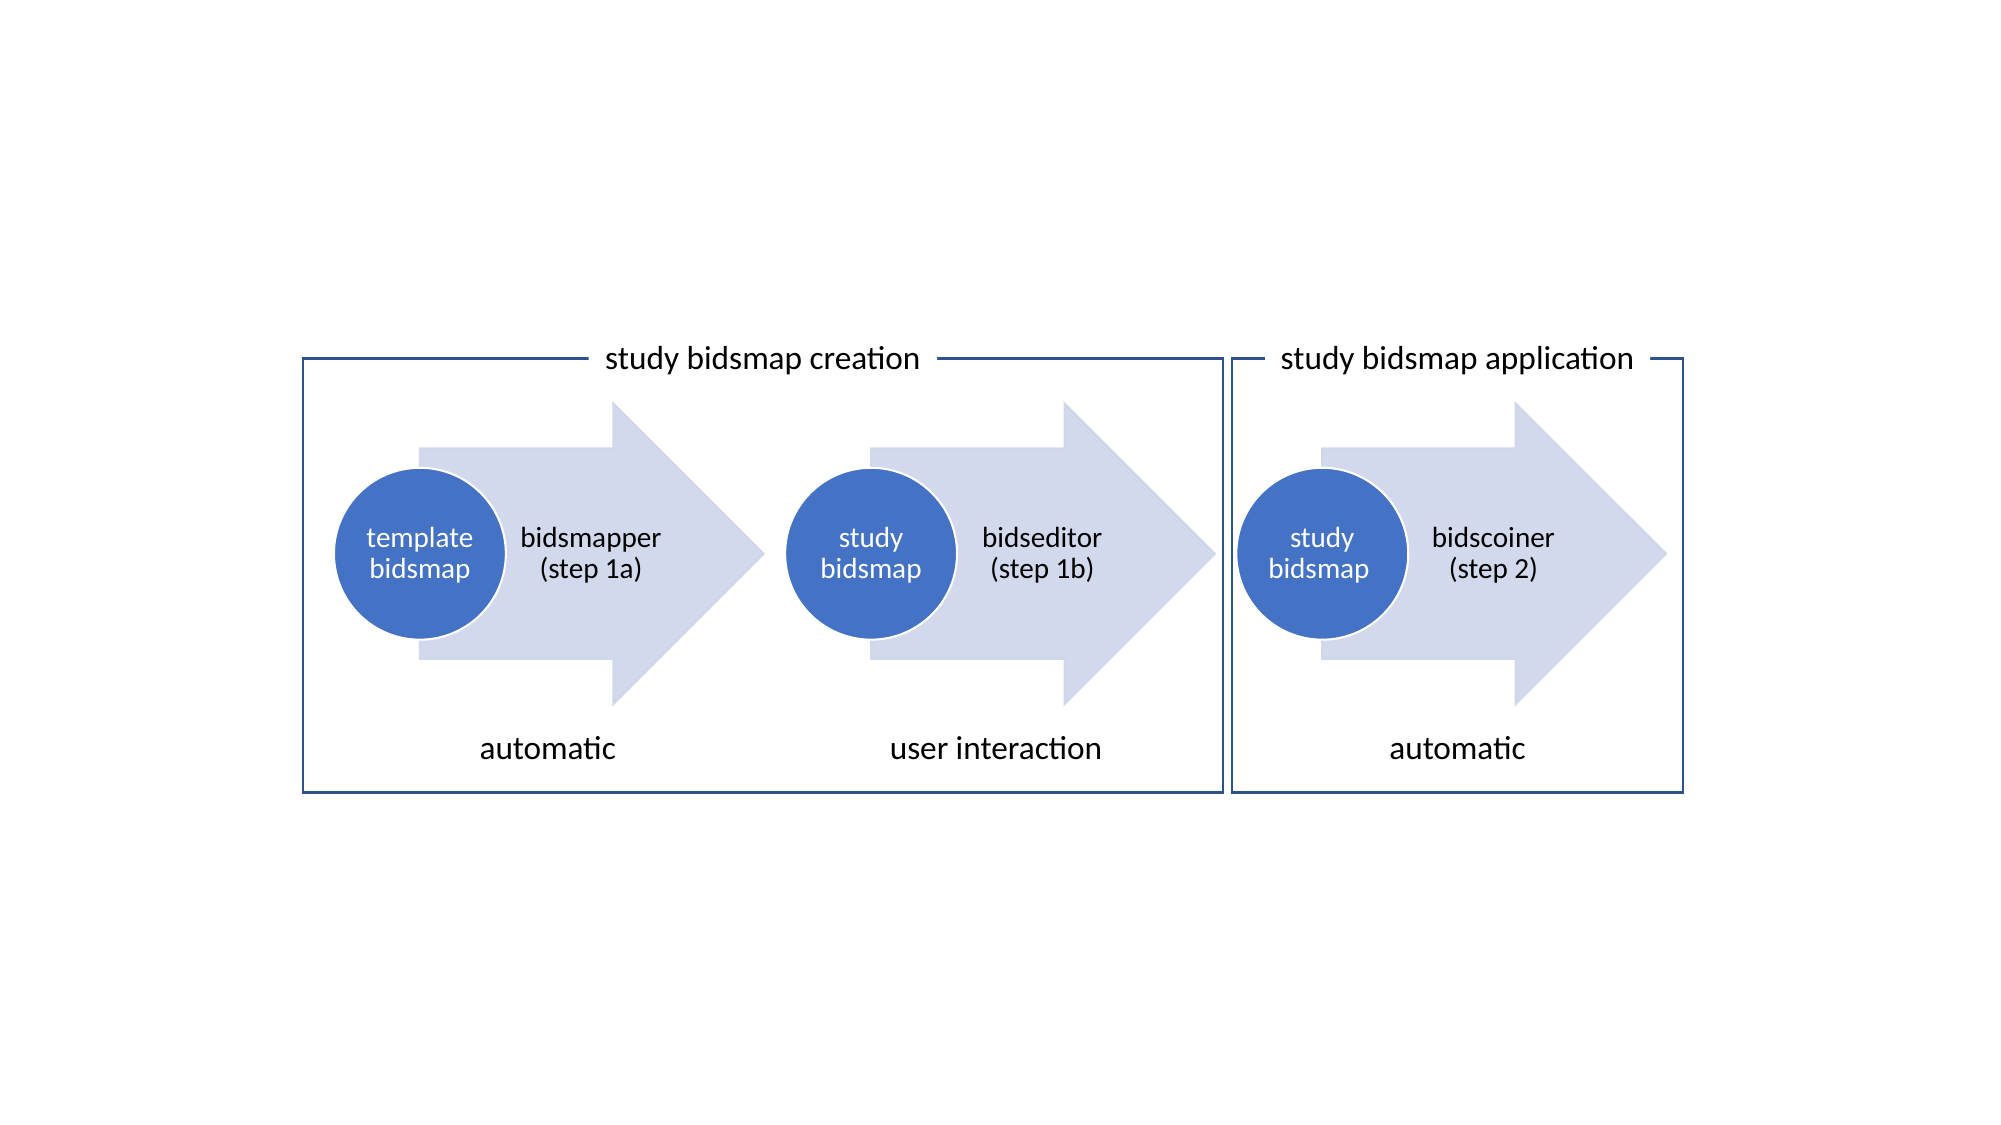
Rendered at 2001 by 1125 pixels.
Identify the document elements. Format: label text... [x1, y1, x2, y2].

text_box bidsmapper (step 1a) [419, 403, 764, 704]
text_box study bidsmap [1236, 467, 1409, 640]
text_box user interaction [784, 718, 1216, 775]
text_box bidseditor (step 1b) [871, 403, 1215, 704]
text_box study bidsmap application [1265, 329, 1651, 385]
text_box study bidsmap creation [588, 329, 938, 385]
text_box bidscoiner (step 2) [1322, 403, 1667, 704]
text_box template bidsmap [333, 467, 506, 640]
text_box automatic [1242, 718, 1673, 775]
text_box study bidsmap [785, 467, 958, 640]
text_box automatic [332, 718, 763, 775]
